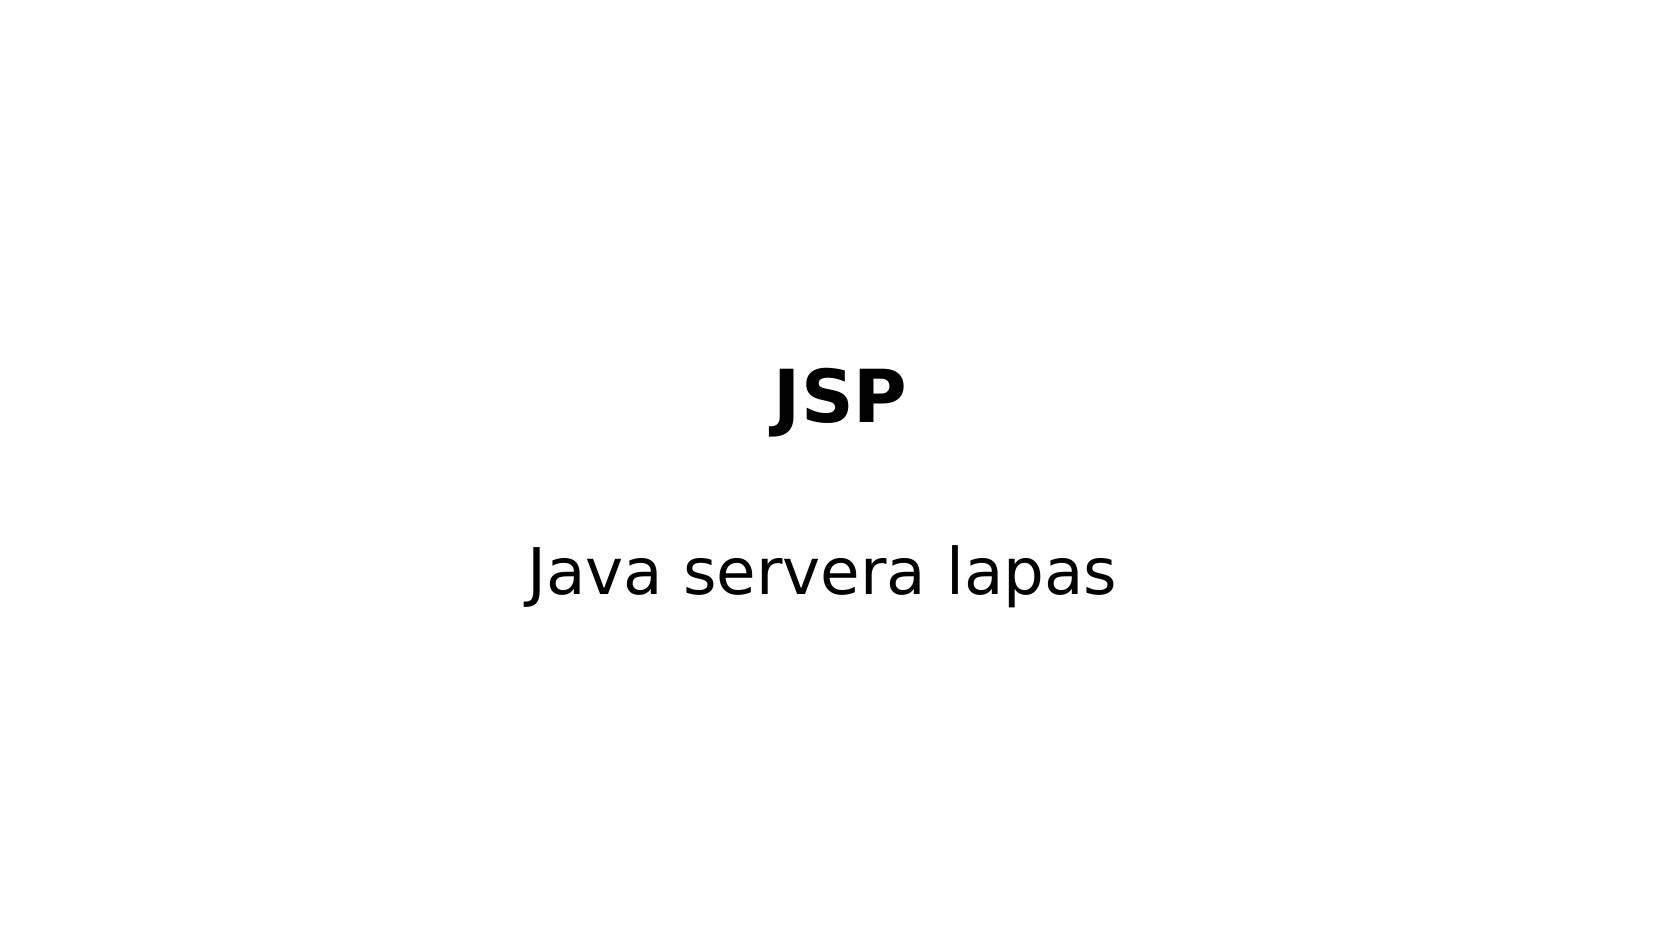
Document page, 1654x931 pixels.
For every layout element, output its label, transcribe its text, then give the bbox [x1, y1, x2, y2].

title JSP [151, 299, 1530, 445]
subtitle Java servera lapas [122, 522, 1501, 647]
